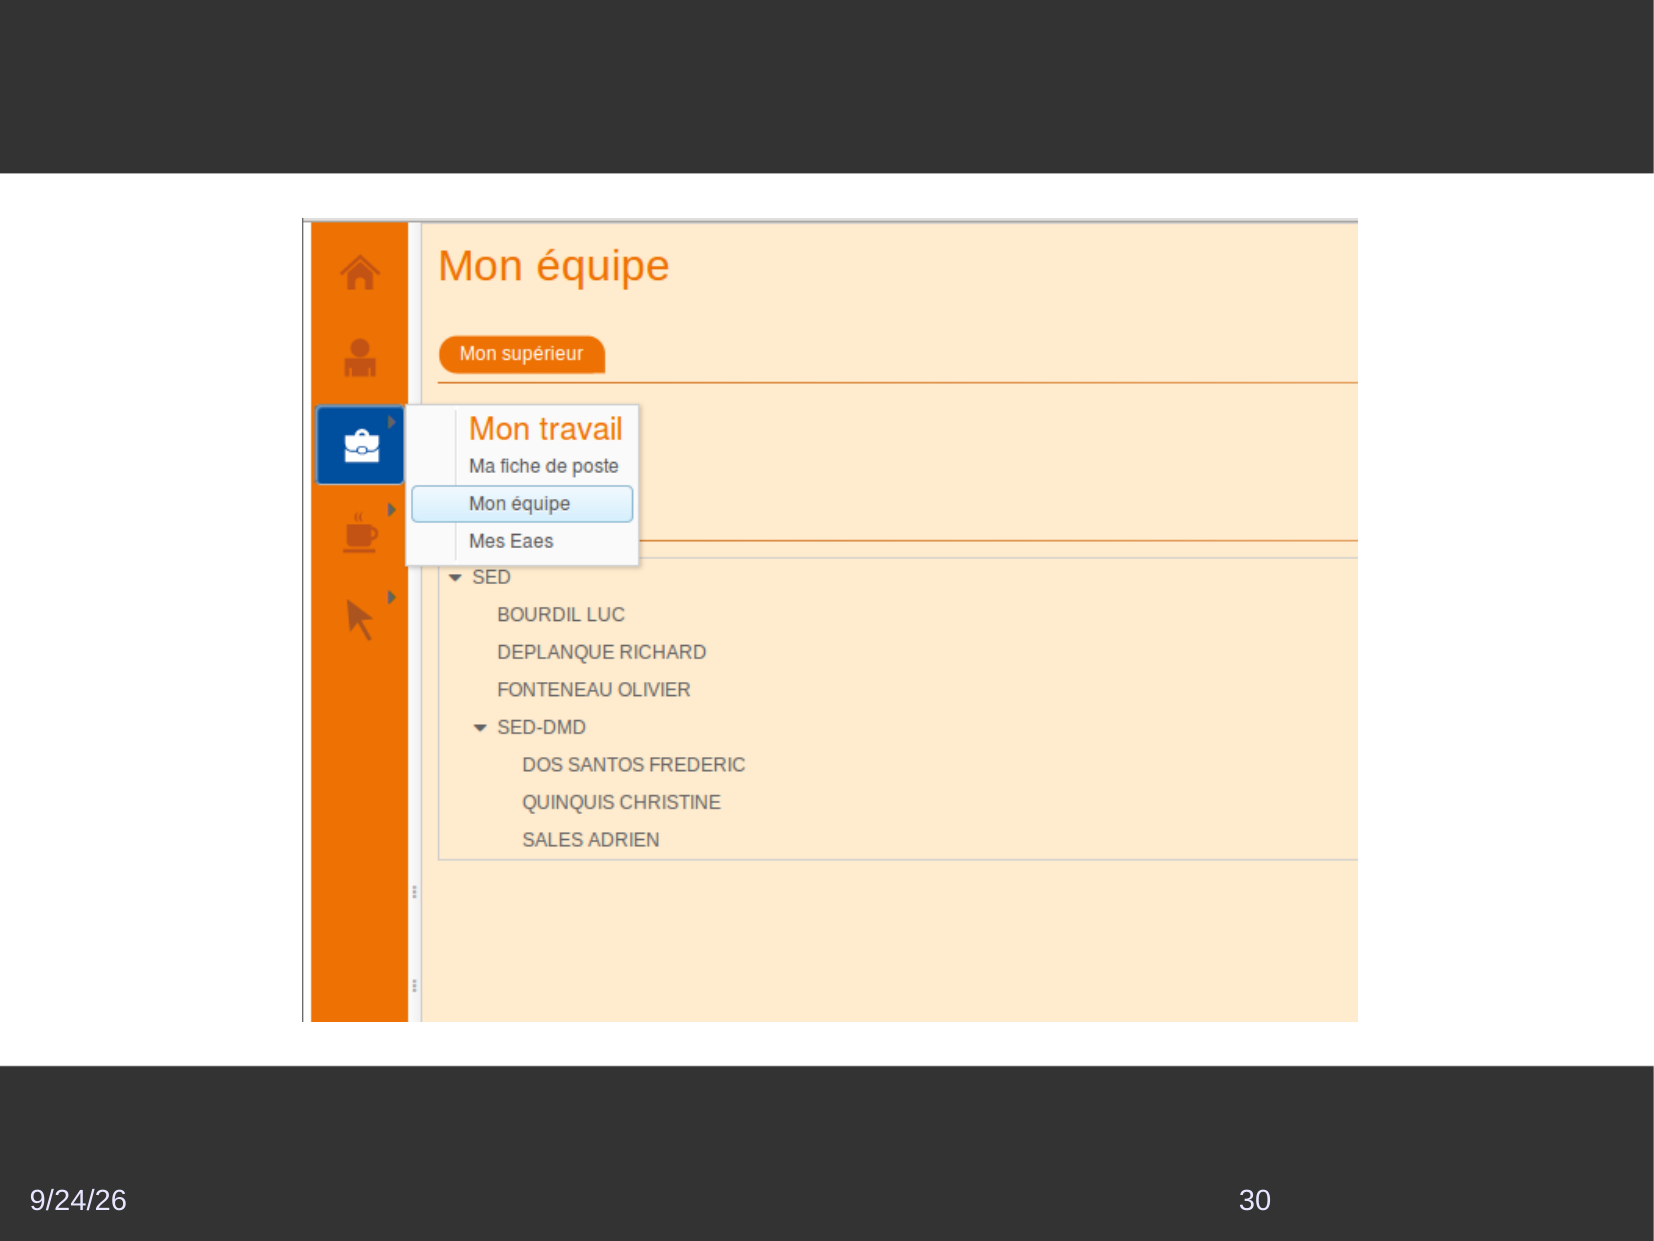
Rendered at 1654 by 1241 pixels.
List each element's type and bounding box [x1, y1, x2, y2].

text_box [29, 1181, 566, 1241]
text_box [1238, 1181, 1625, 1241]
picture [302, 218, 1358, 1022]
